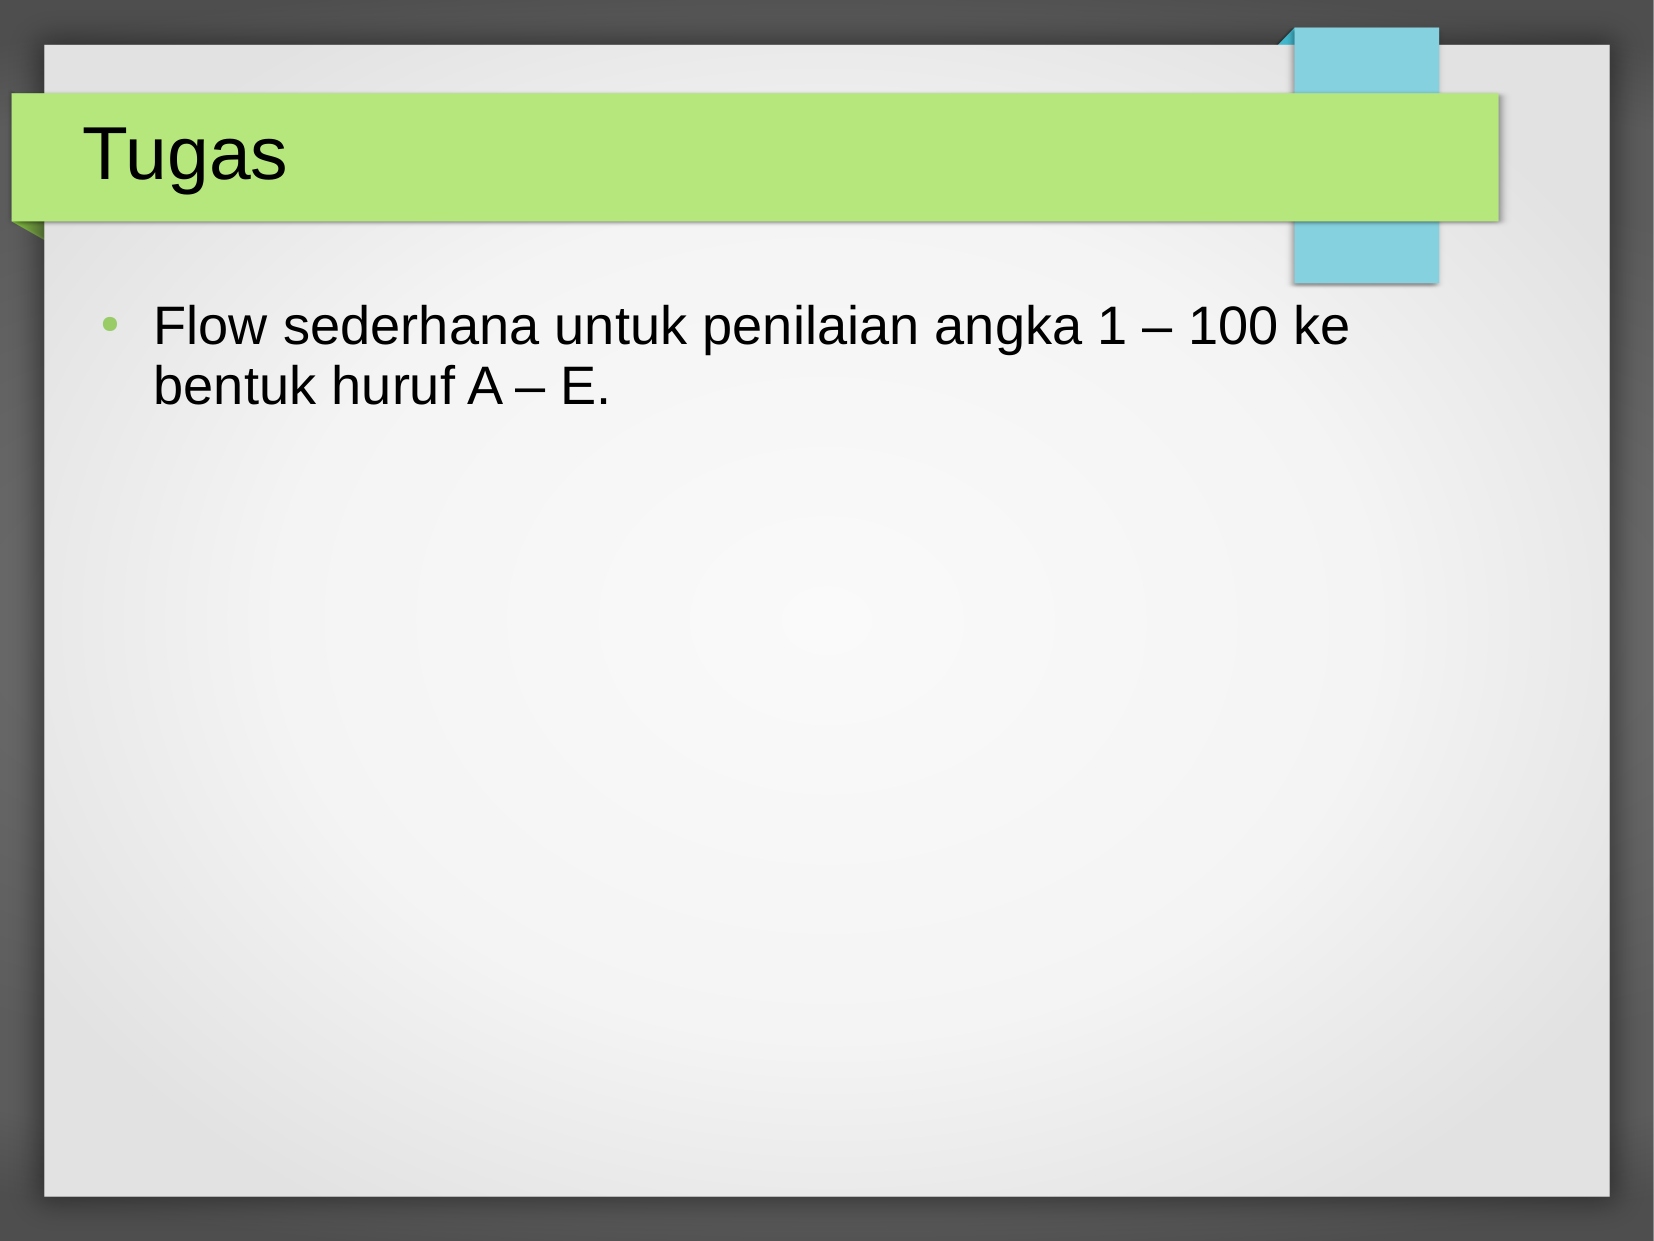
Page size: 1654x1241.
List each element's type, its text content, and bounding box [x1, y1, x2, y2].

list Flow sederhana untuk penilaian angka 1 – 100 ke bentuk huruf A – E. [82, 295, 1512, 1015]
title Tugas [82, 94, 1264, 213]
picture [0, 0, 1654, 1241]
